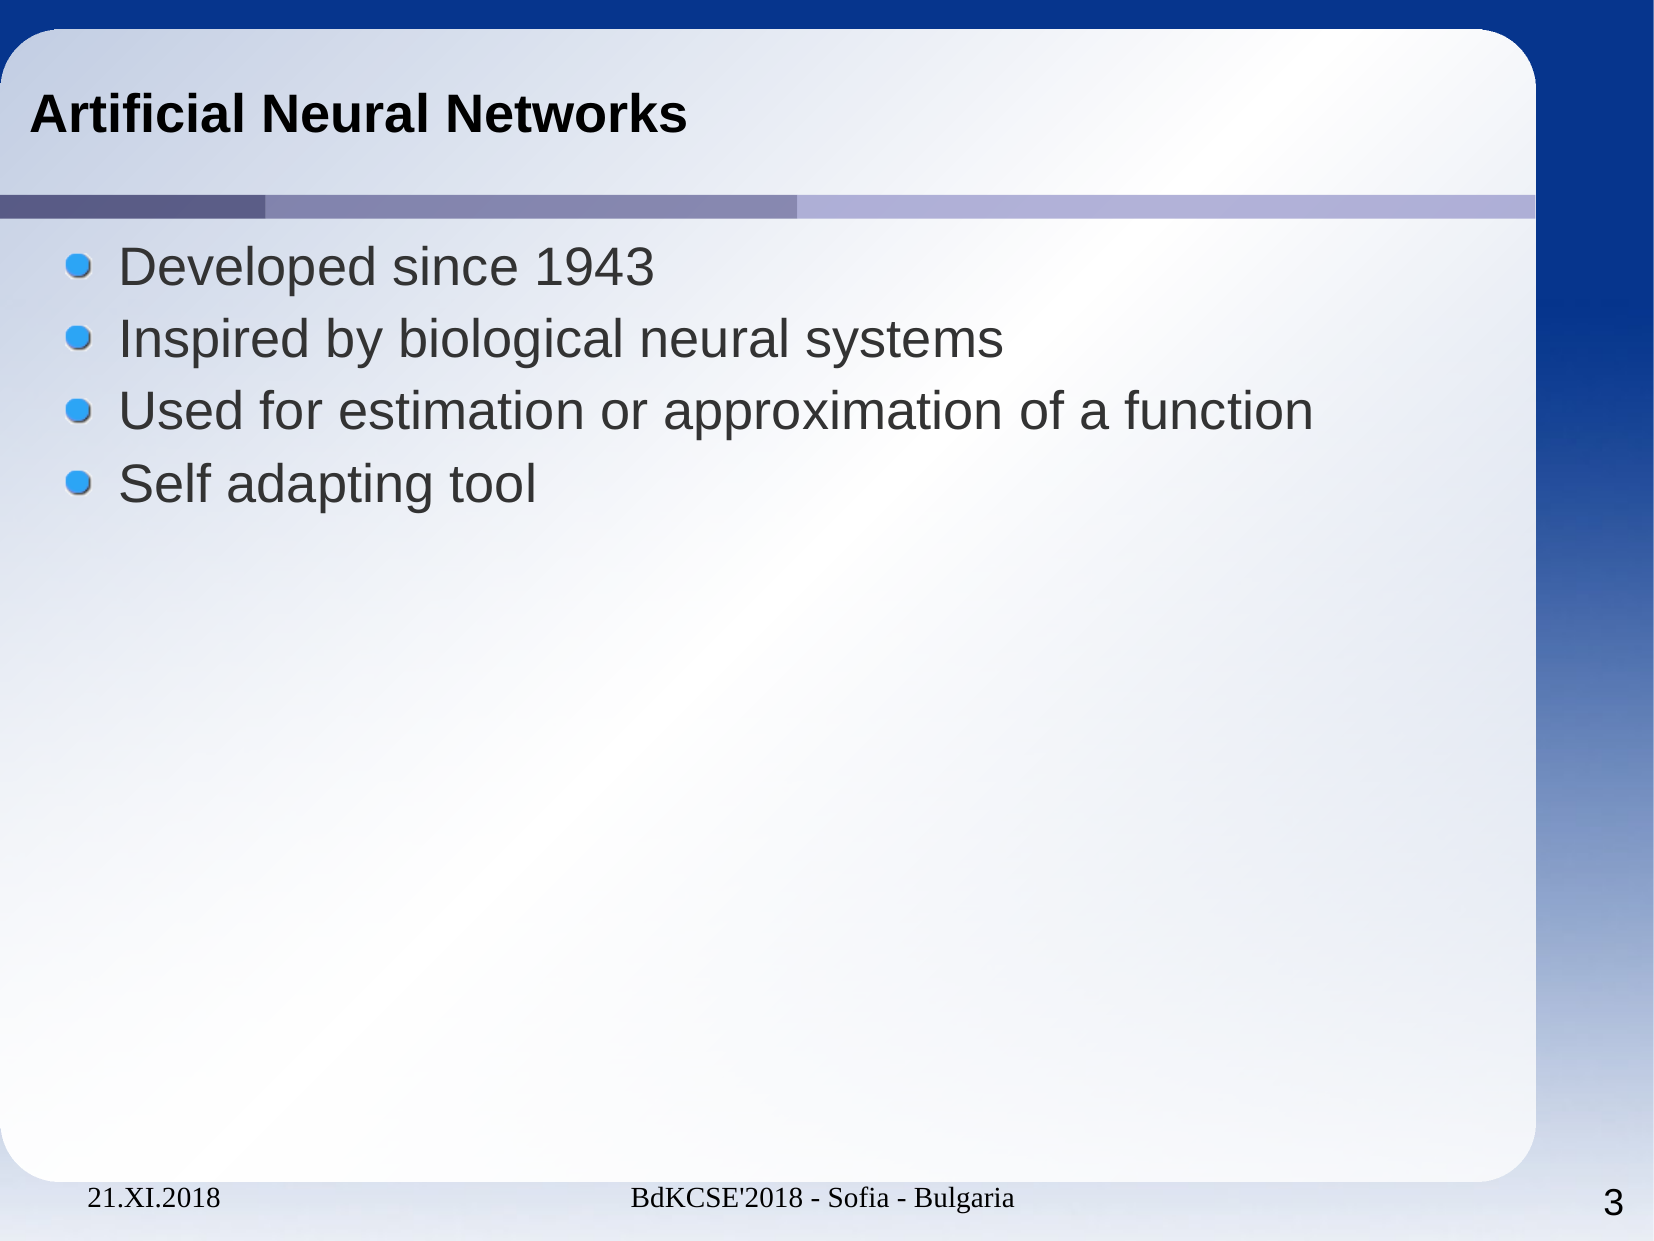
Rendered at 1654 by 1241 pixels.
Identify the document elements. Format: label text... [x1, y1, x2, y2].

list Developed since 1943 Inspired by biological neural systems Used for estimation or approximation of a function Self adapting tool [29, 236, 1506, 1152]
picture [0, 0, 1654, 1241]
title Artificial Neural Networks [29, 49, 1506, 178]
